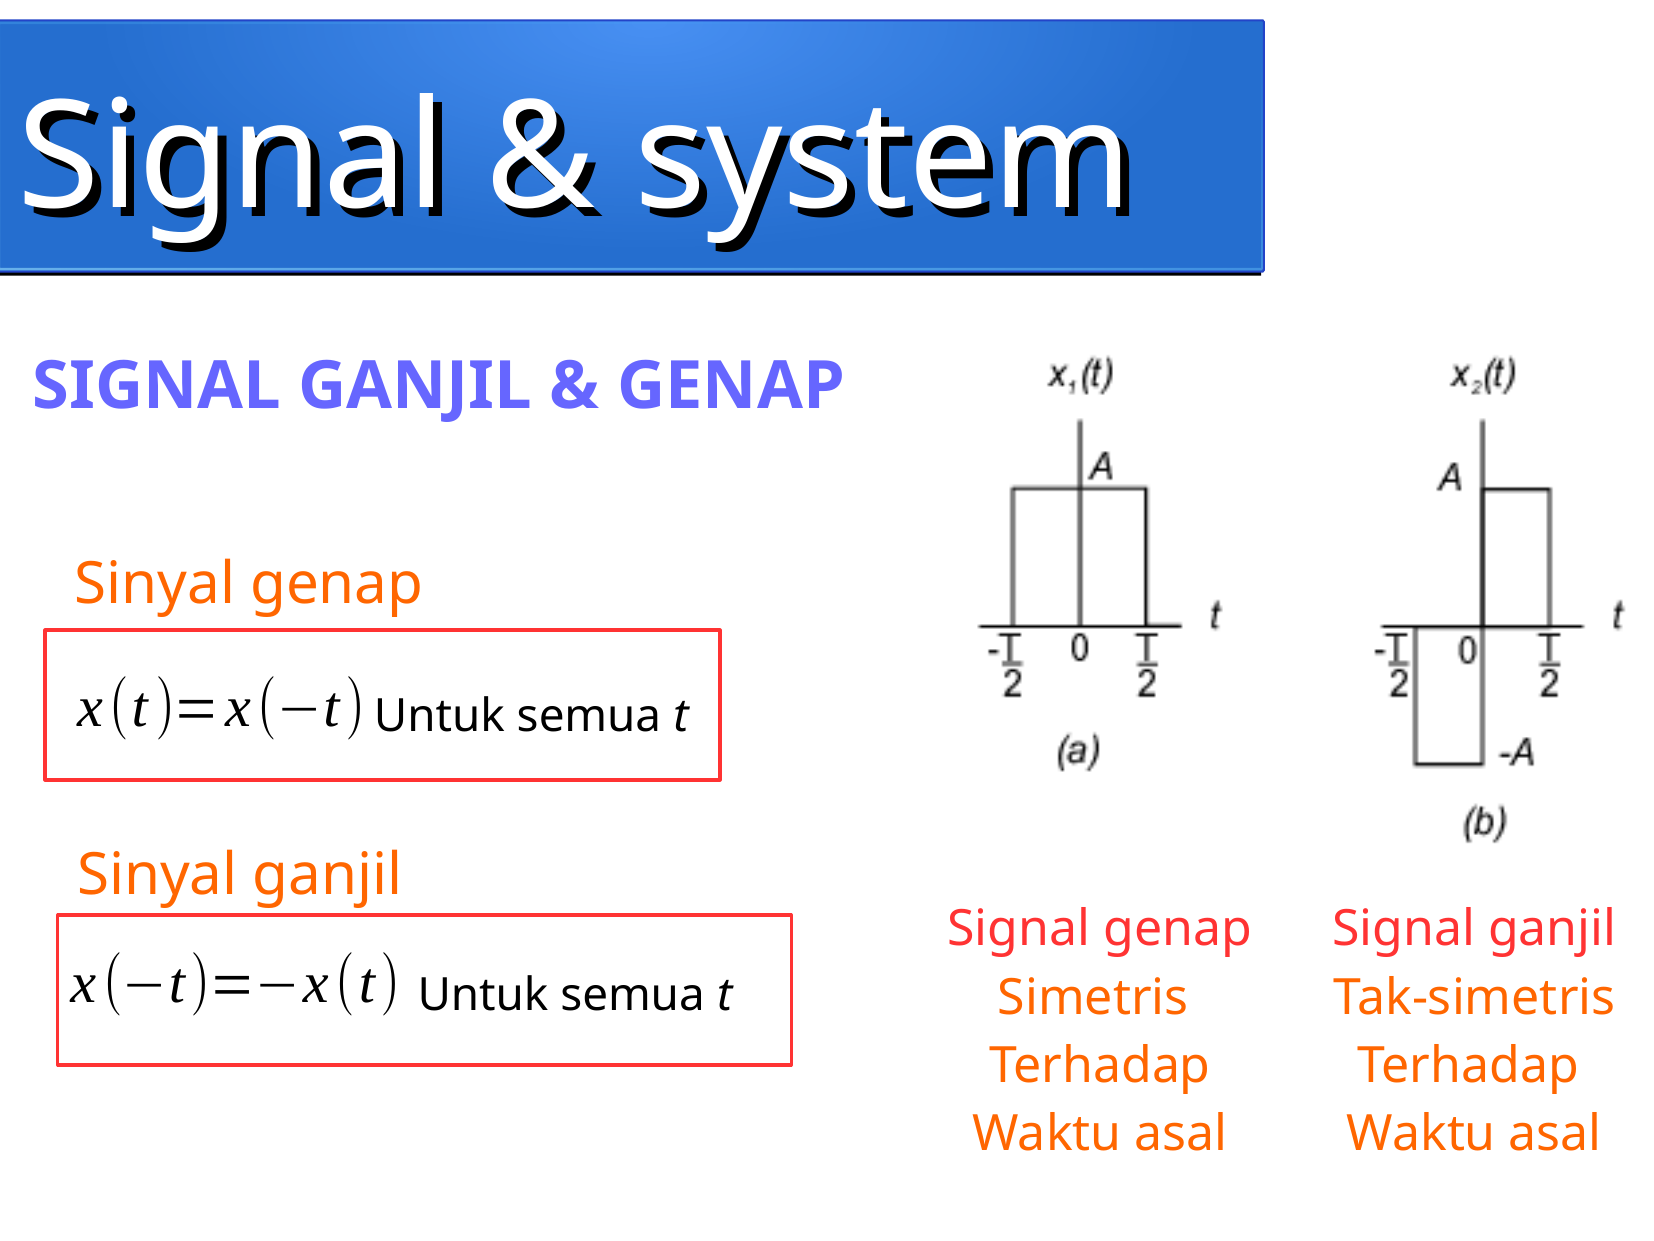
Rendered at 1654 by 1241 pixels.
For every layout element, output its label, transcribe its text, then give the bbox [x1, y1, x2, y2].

text_box Signal genap Simetris Terhadap Waktu asal [932, 885, 1290, 1133]
text_box Sinyal ganjil [62, 825, 446, 908]
title Signal & system [17, 0, 1317, 325]
text_box Untuk semua t [402, 953, 769, 1022]
text_box SIGNAL GANJIL & GENAP [17, 330, 960, 423]
text_box Signal ganjil Tak-simetris Terhadap Waktu asal [1317, 885, 1654, 1133]
chart [61, 949, 407, 1019]
picture [960, 329, 1647, 857]
text_box Sinyal genap [60, 533, 468, 617]
text_box Untuk semua t [359, 675, 726, 744]
chart [67, 673, 371, 744]
